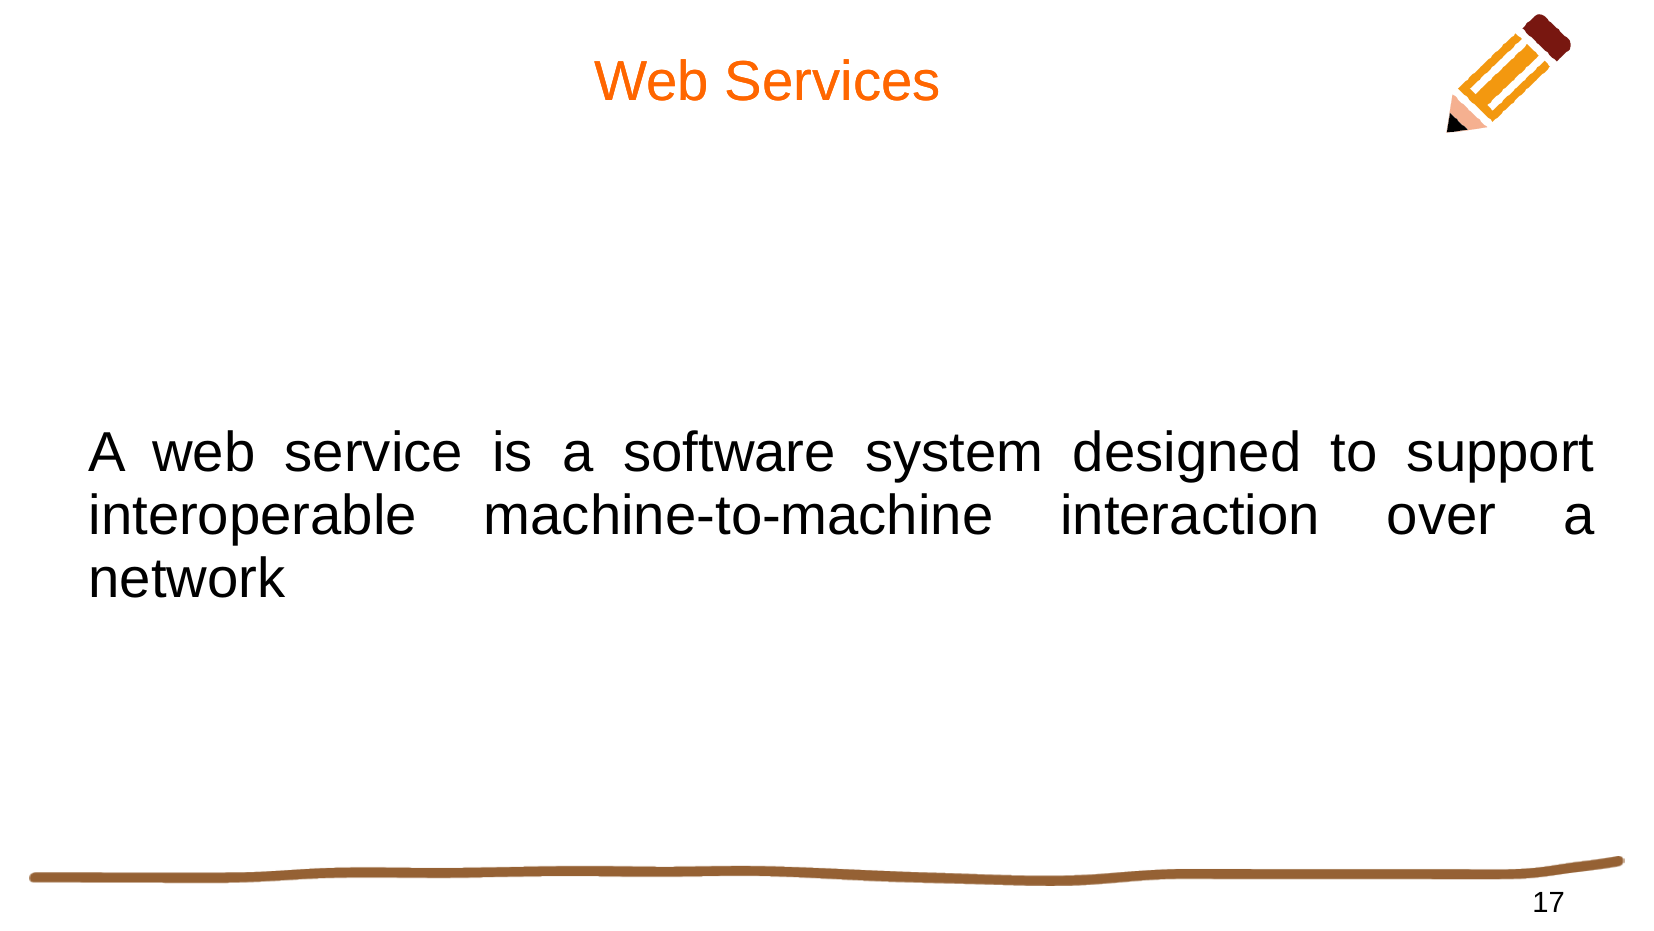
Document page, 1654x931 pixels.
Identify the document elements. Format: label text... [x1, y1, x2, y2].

title Web Services [88, 29, 1447, 133]
picture [29, 856, 1625, 886]
title A web service is a software system designed to support interoperable machine-to​-machine interaction over a network [88, 420, 1595, 610]
picture [1446, 14, 1571, 133]
